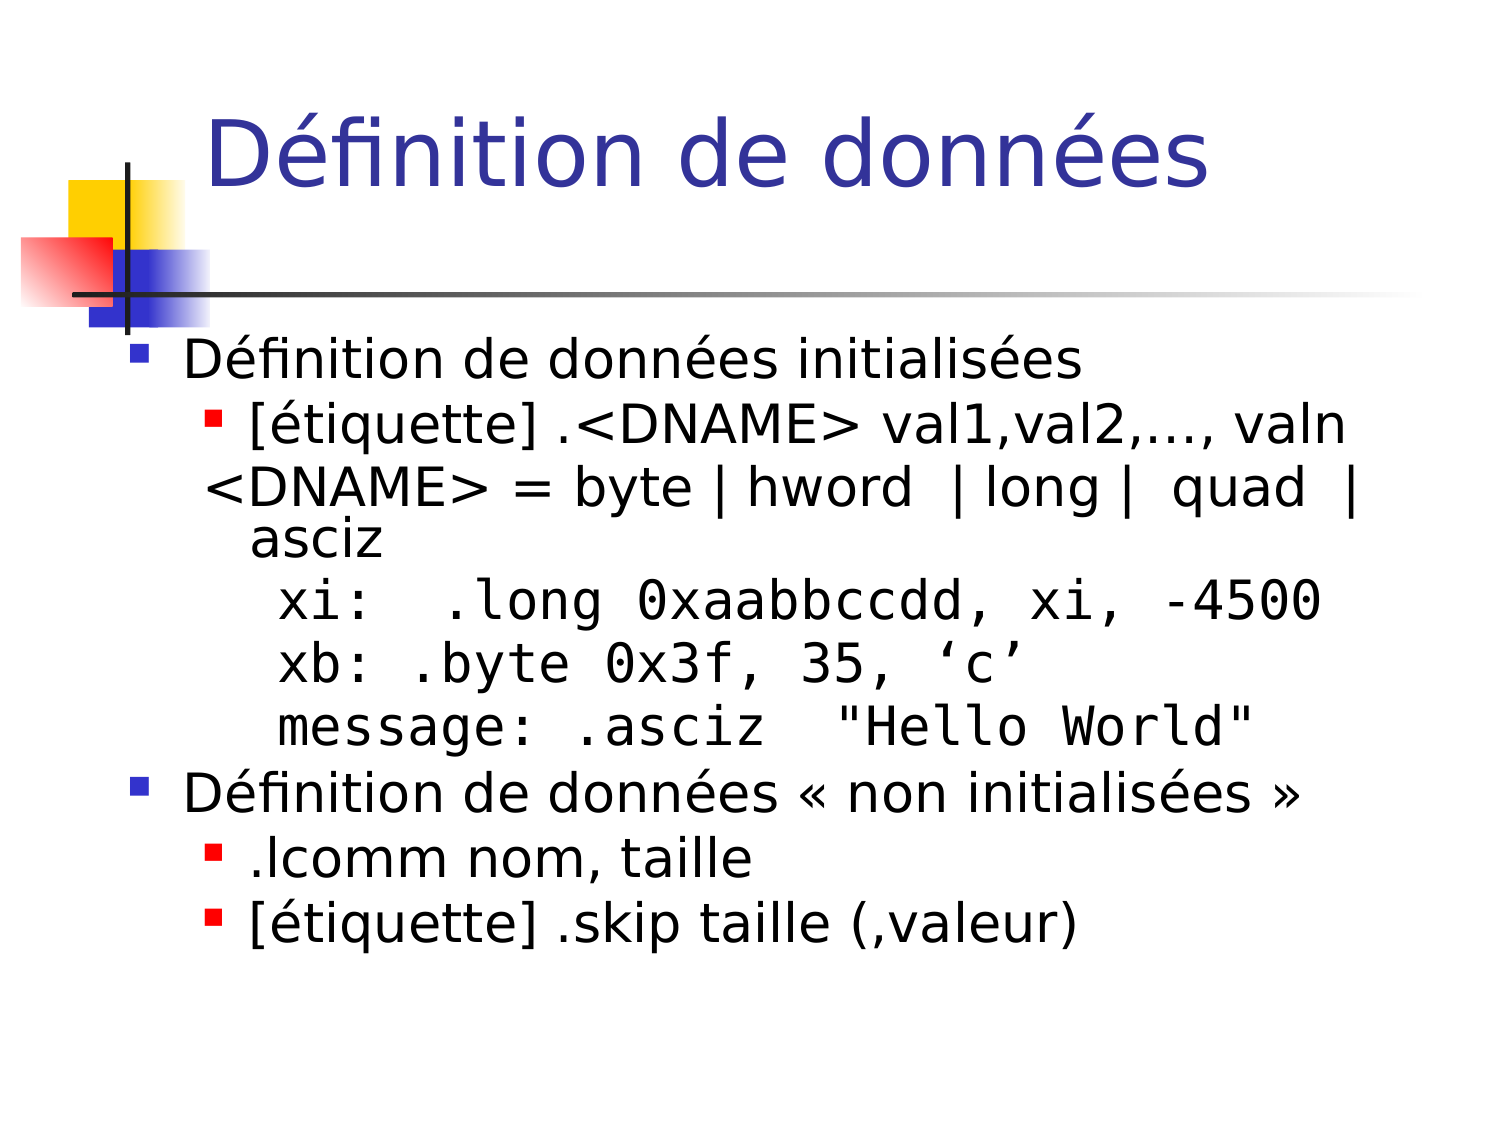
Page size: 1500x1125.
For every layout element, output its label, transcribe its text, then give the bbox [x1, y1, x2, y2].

list Définition de données initialisées [étiquette] .<DNAME> val1,val2,…, valn <DNAME> = byte | hword | long | quad | asciz xi: .long 0xaabbccdd, xi, -4500 xb: .byte 0x3f, 35, ‘c’ message: .asciz "Hello World" Définition de données « non initialisées » .lcomm nom, taille [étiquette] .skip taille (,valeur) [112, 330, 1469, 1021]
title Définition de données [188, 27, 1467, 283]
